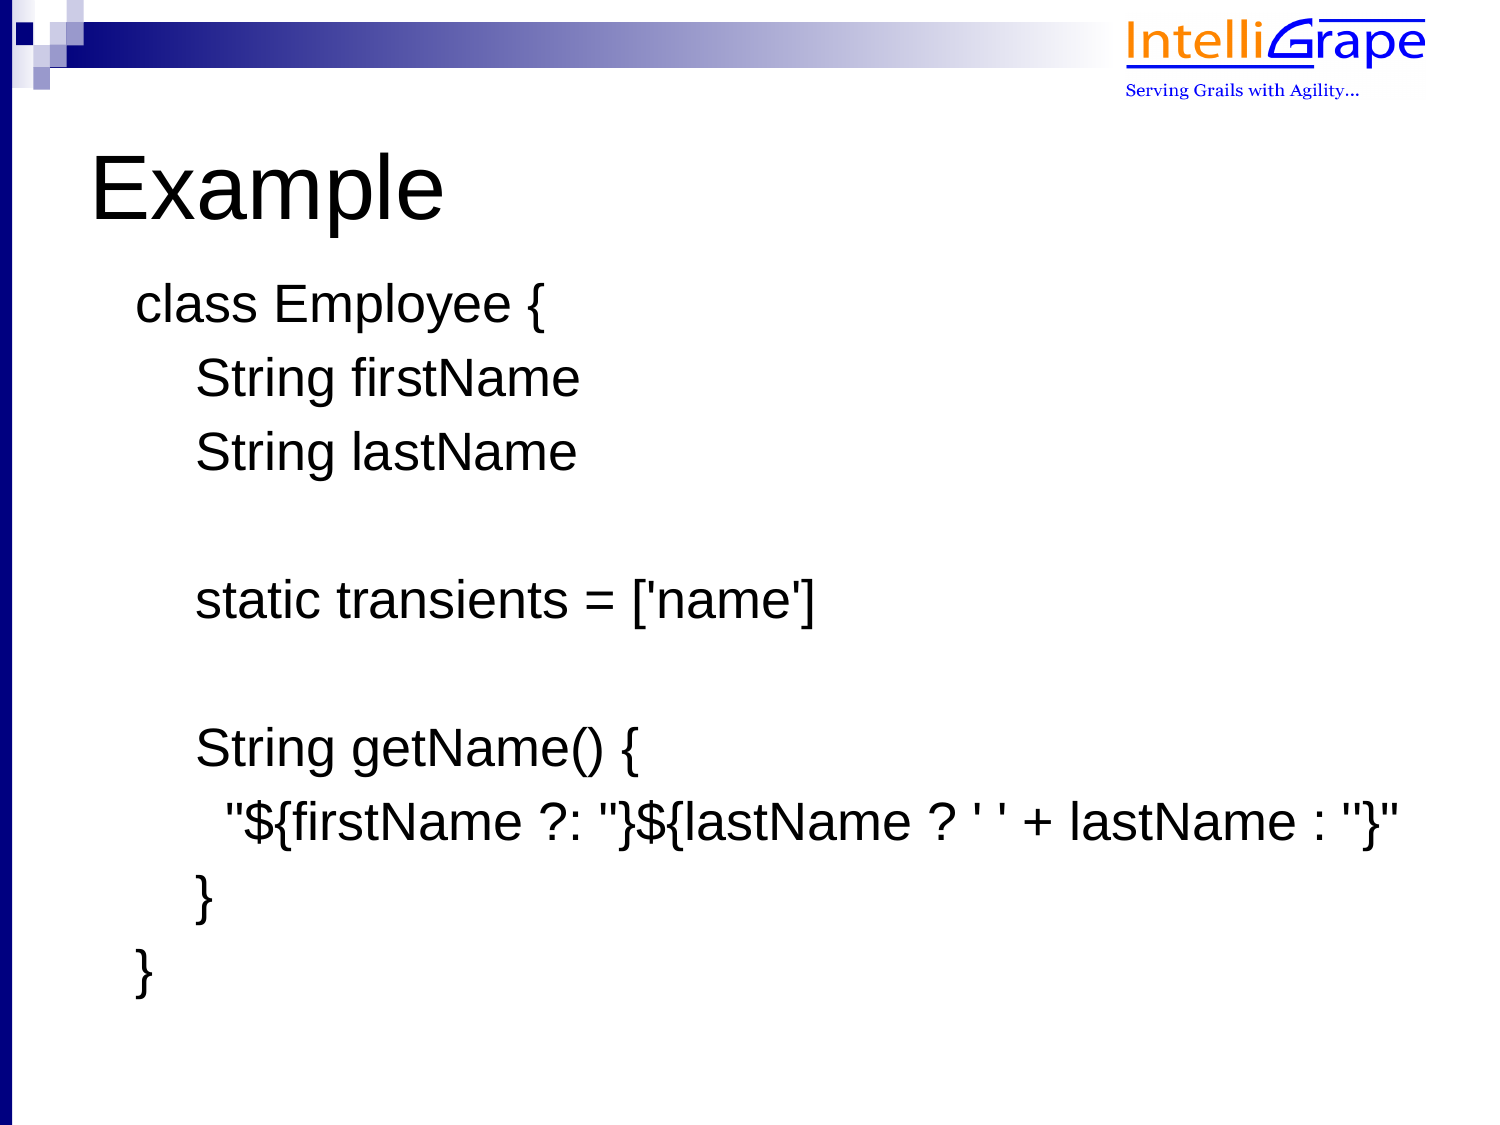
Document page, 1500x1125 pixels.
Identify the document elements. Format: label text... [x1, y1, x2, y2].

list class Employee { String firstName String lastName static transients = ['name'] String getName() { "${firstName ?: ''}${lastName ? ' ' + lastName : ''}" } } [75, 265, 1426, 1068]
picture [1125, 12, 1425, 74]
title Example [75, 74, 1426, 265]
